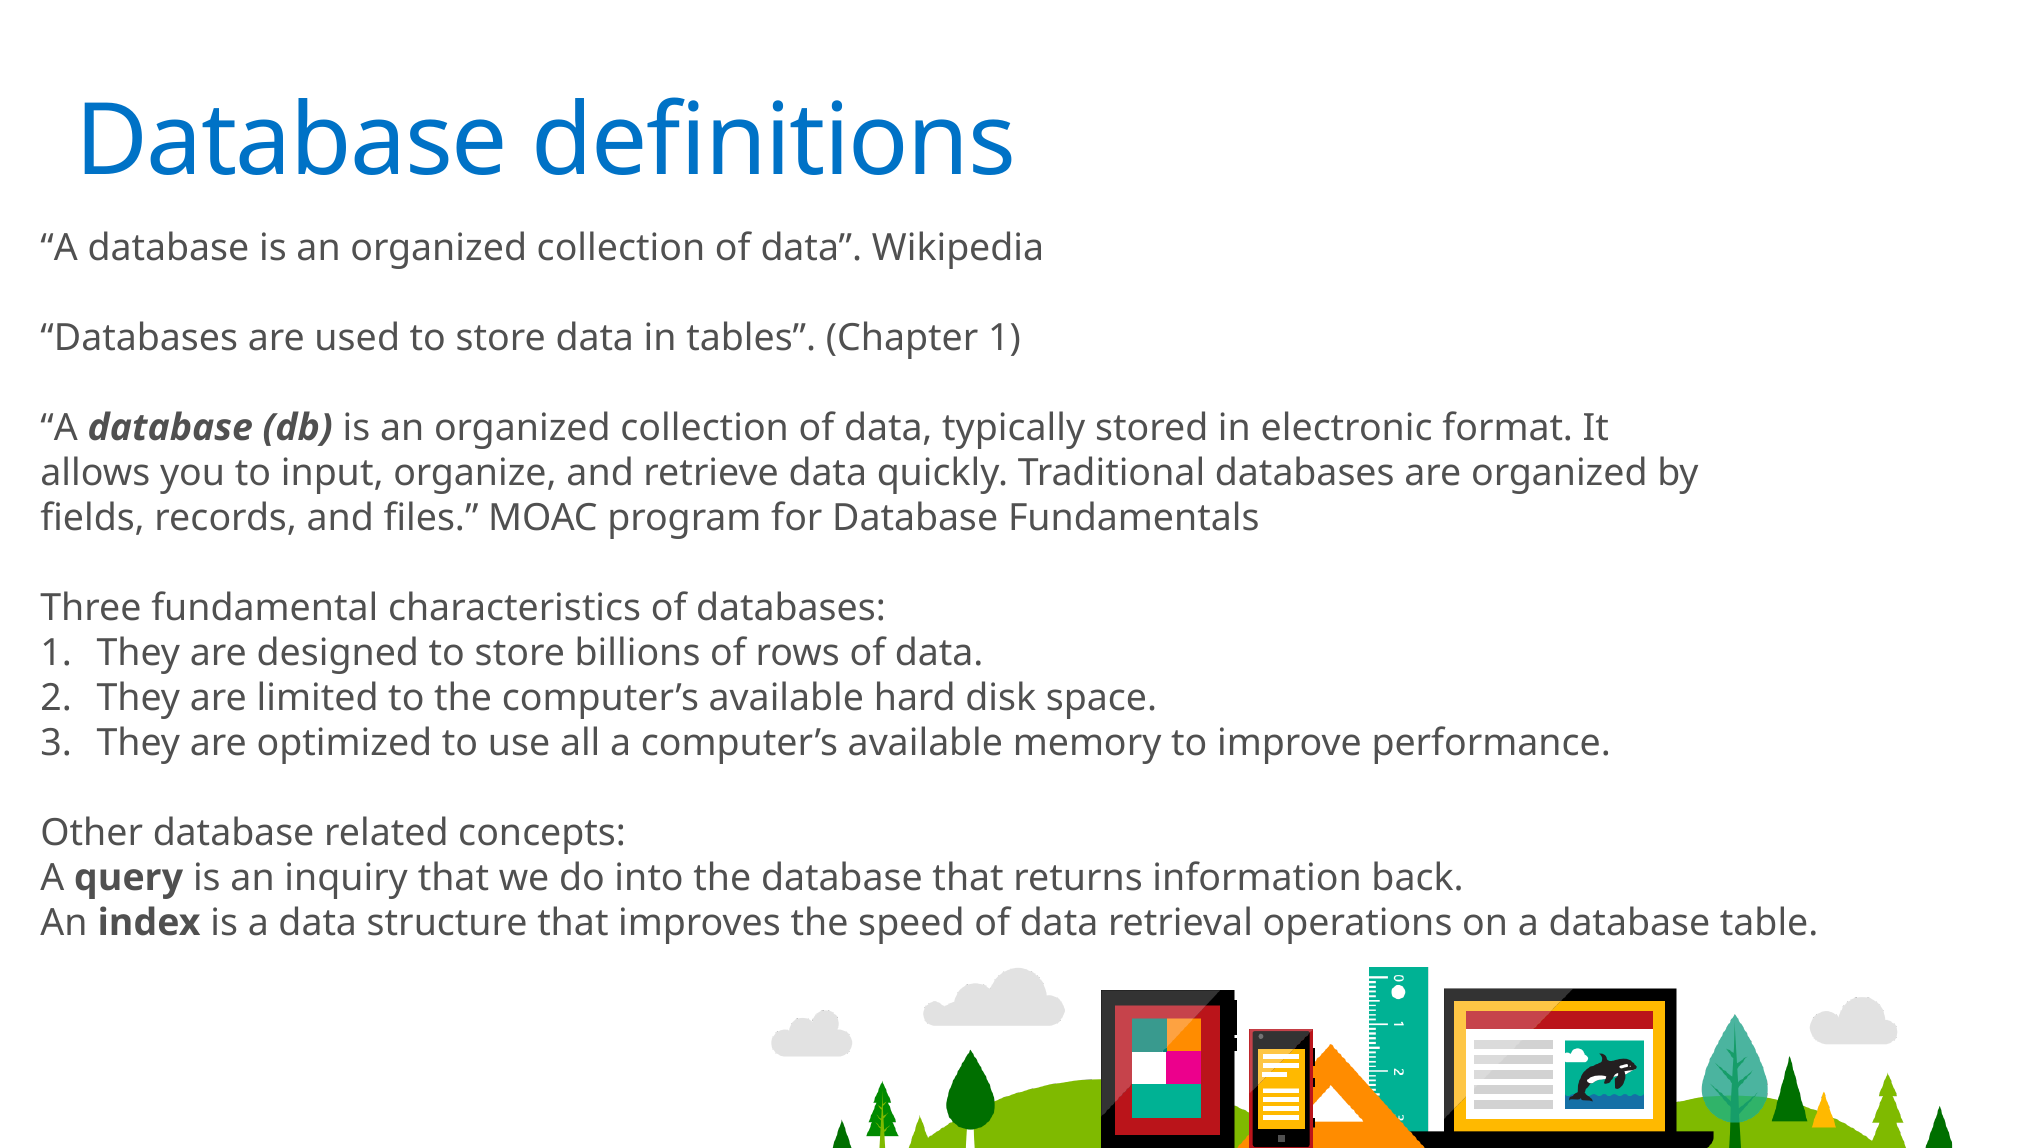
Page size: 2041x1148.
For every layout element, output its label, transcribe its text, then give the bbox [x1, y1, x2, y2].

title Database definitions [60, 60, 1980, 210]
text_box “A database is an organized collection of data”. Wikipedia “Databases are used to store data in tables”. (Chapter 1) “A database (db) is an organized collection of data, typically stored in electronic format. It allows you to input, organize, and retrieve data quickly. Traditional databases are organized by fields, records, and files.” MOAC program for Database Fundamentals Three fundamental characteristics of databases: They are designed to store billions of rows of data. They are limited to the computer’s available hard disk space. They are optimized to use all a computer’s available memory to improve performance. Other database related concepts: A query is an inquiry that we do into the database that returns information back. An index is a data structure that improves the speed of data retrieval operations on a database table. [10, 198, 1850, 1012]
